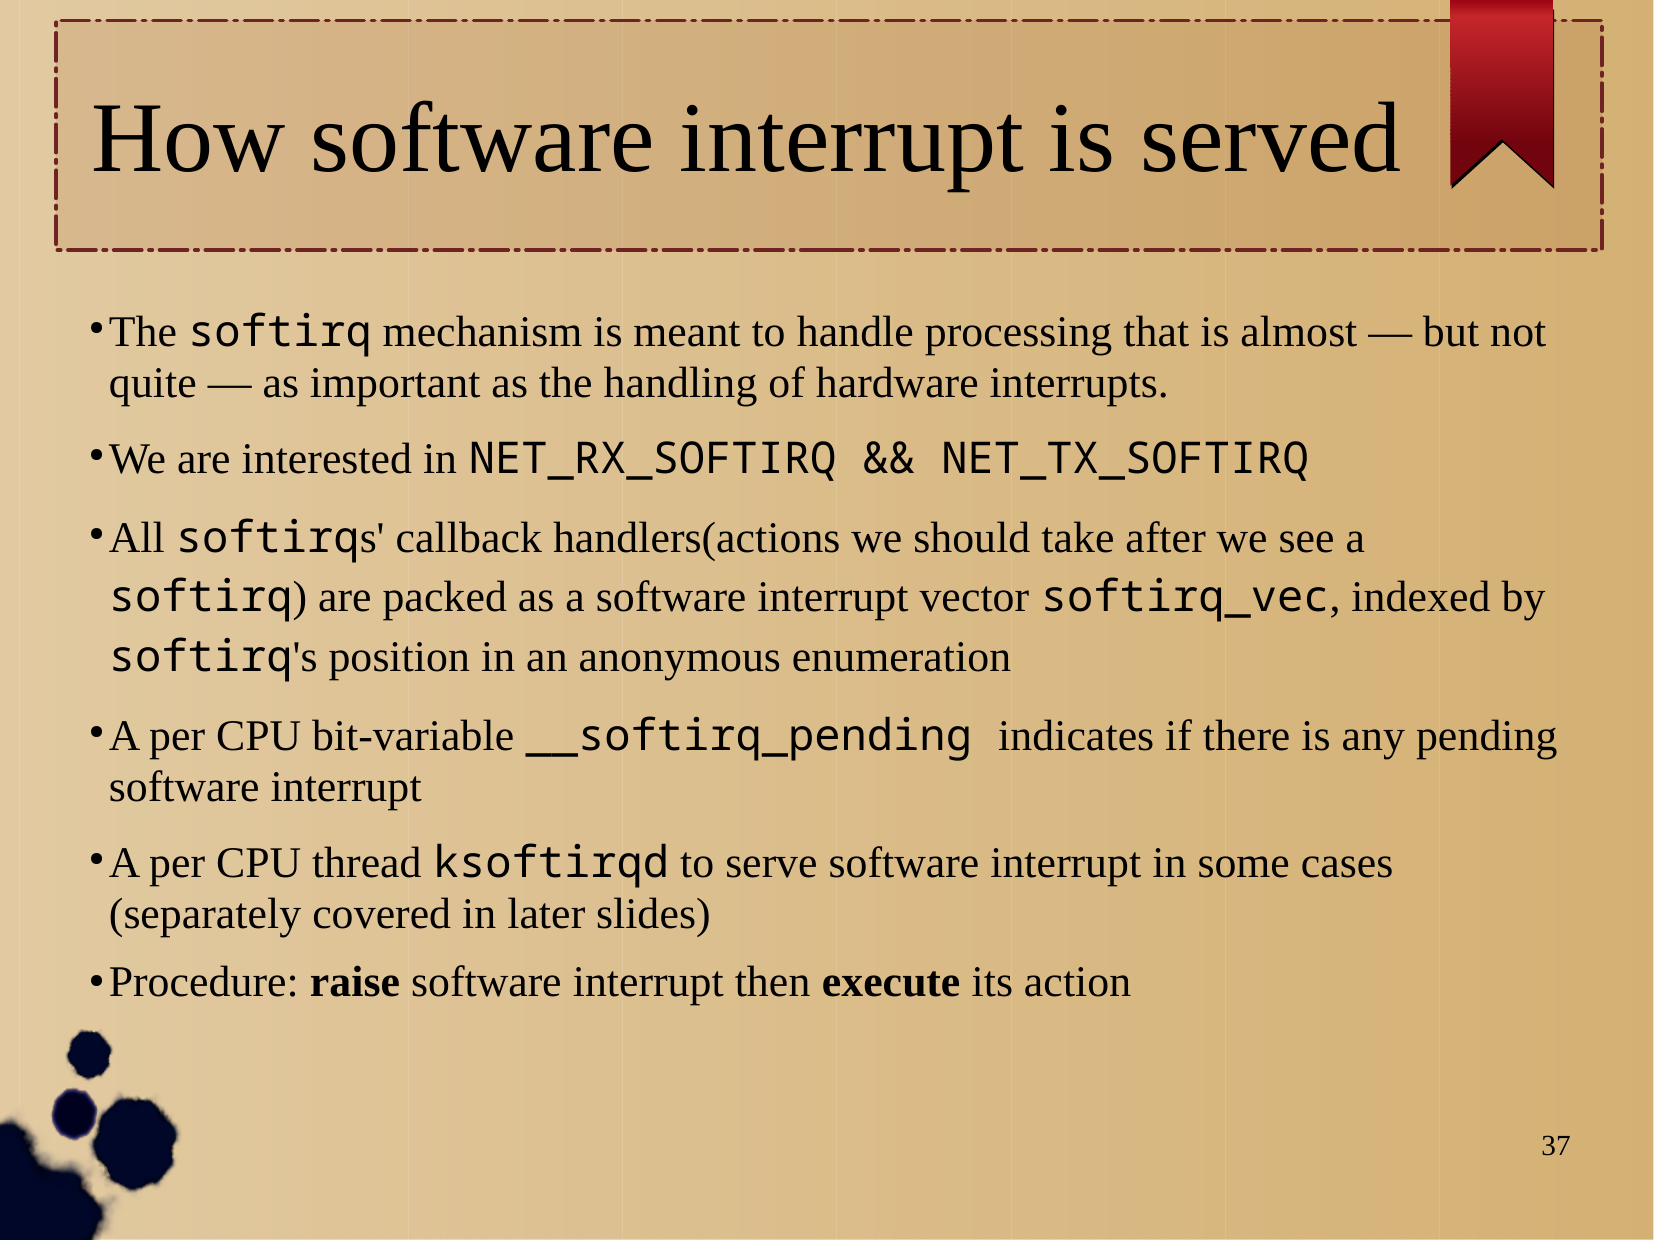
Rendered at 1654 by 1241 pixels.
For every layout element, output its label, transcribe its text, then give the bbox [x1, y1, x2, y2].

title How software interrupt is served [82, 47, 1412, 229]
list The softirq mechanism is meant to handle processing that is almost — but not quite — as important as the handling of hardware interrupts. We are interested in NET_RX_SOFTIRQ && NET_TX_SOFTIRQ All softirqs' callback handlers(actions we should take after we see a softirq) are packed as a software interrupt vector softirq_vec, indexed by softirq's position in an anonymous enumeration A per CPU bit-variable __softirq_pending indicates if there is any pending software interrupt A per CPU thread ksoftirqd to serve software interrupt in some cases (separately covered in later slides) Procedure: raise software interrupt then execute its action [82, 299, 1571, 1019]
